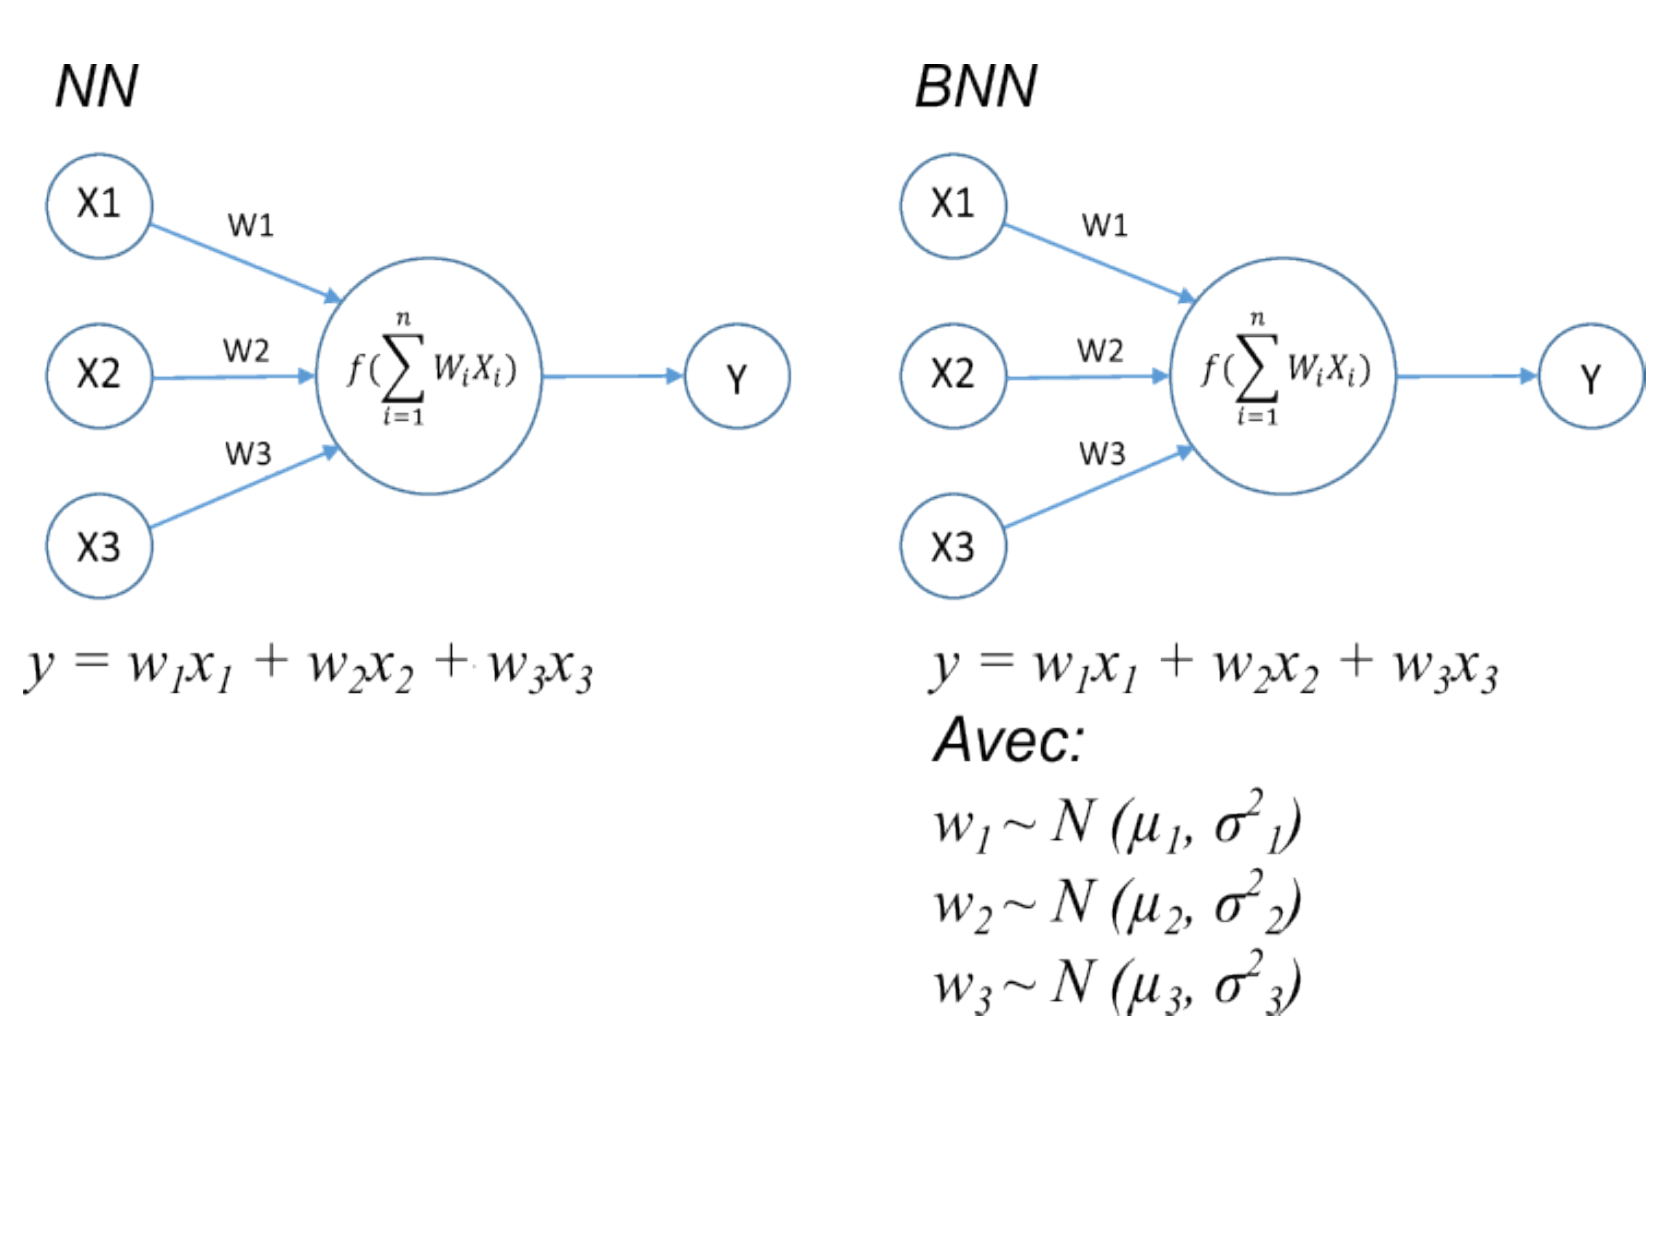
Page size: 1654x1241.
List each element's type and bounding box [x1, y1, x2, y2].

picture [23, 64, 1646, 1016]
